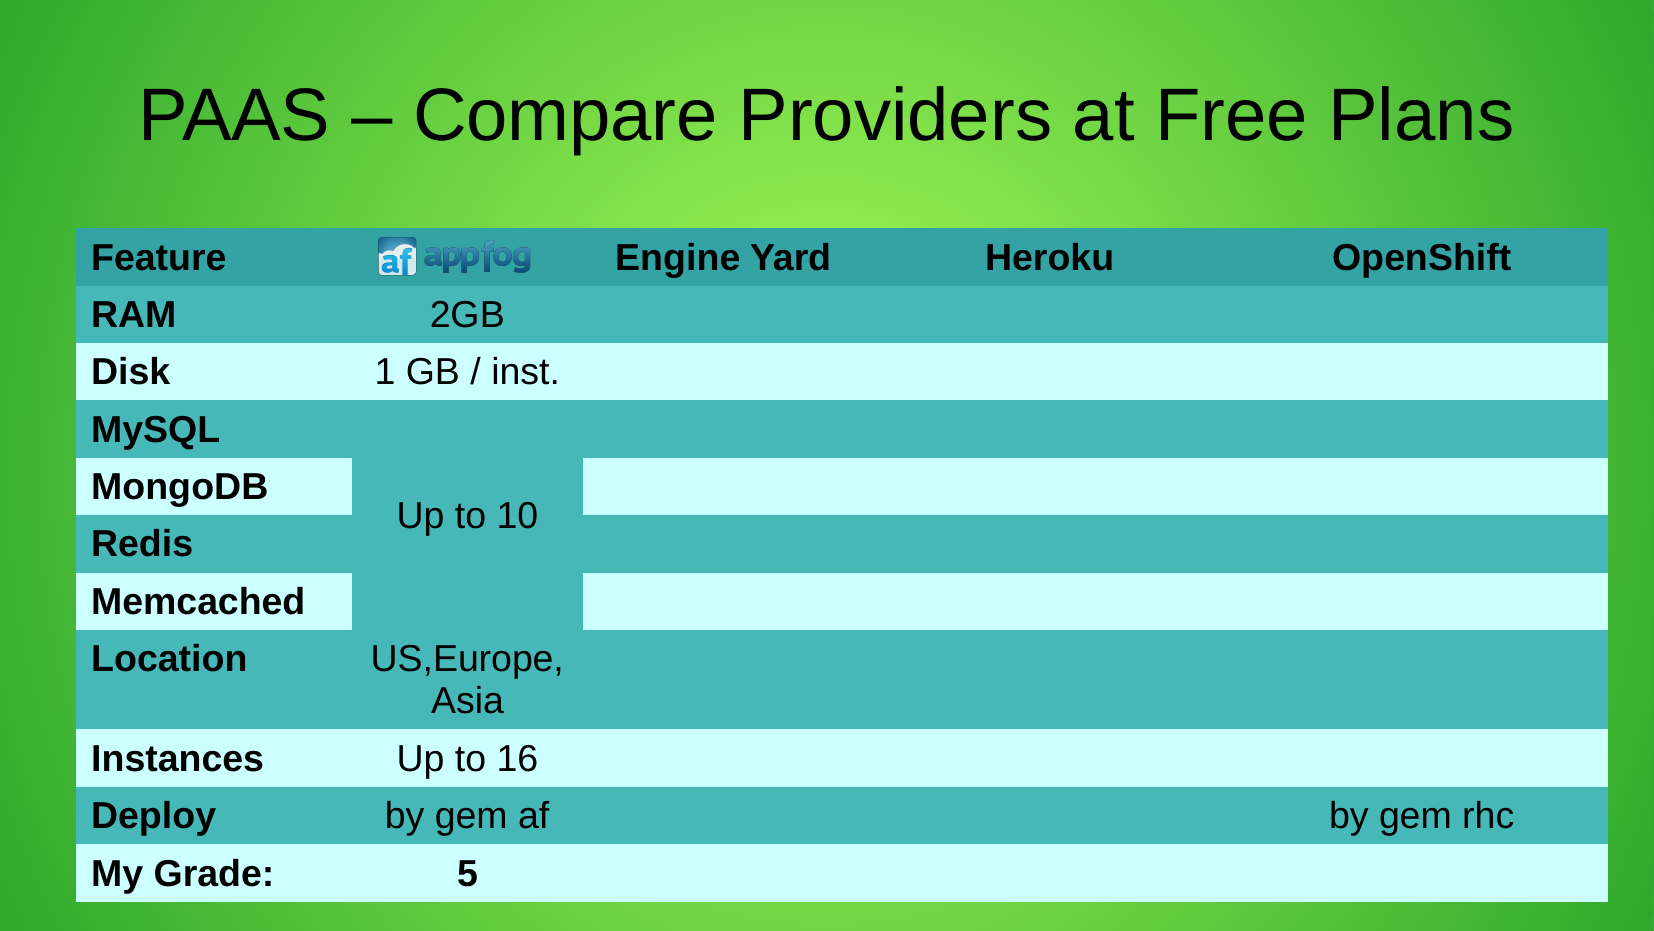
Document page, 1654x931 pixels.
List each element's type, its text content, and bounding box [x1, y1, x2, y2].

table_cell 1 GB / inst. [352, 343, 583, 400]
table_header OpenShift [1236, 228, 1608, 286]
table_cell Up to 10 [352, 400, 583, 630]
table_cell [1236, 400, 1608, 458]
table_cell [864, 729, 1236, 787]
table_cell [583, 630, 864, 729]
table_cell [864, 630, 1236, 729]
table_cell [583, 515, 864, 573]
table_cell [864, 343, 1236, 400]
table_cell [583, 458, 864, 515]
table_cell [1236, 458, 1608, 515]
table_cell [583, 286, 864, 343]
table_header [352, 228, 583, 286]
table_cell [864, 573, 1236, 630]
table_cell MySQL [76, 400, 352, 458]
table_cell [1236, 573, 1608, 630]
table_header Heroku [864, 228, 1236, 286]
table_cell [1236, 286, 1608, 343]
table_cell by gem rhc [1236, 787, 1608, 844]
table_cell US,Europe,Asia [352, 630, 583, 729]
table_cell Memcached [76, 573, 352, 630]
table_cell [864, 458, 1236, 515]
table_cell Up to 16 [352, 729, 583, 787]
table_cell [583, 343, 864, 400]
title PAAS – Compare Providers at Free Plans [82, 37, 1571, 193]
table_header Feature [76, 228, 352, 286]
table_cell [1236, 343, 1608, 400]
table_cell [583, 844, 864, 902]
table_cell [864, 400, 1236, 458]
table_cell [583, 729, 864, 787]
table_cell Instances [76, 729, 352, 787]
table_cell [864, 286, 1236, 343]
table_cell Location [76, 630, 352, 729]
table_header Engine Yard [583, 228, 864, 286]
table_cell [864, 515, 1236, 573]
table_cell [1236, 630, 1608, 729]
table_cell RAM [76, 286, 352, 343]
picture [367, 229, 541, 286]
table_cell Disk [76, 343, 352, 400]
table_cell 5 [352, 844, 583, 902]
table_cell [1236, 729, 1608, 787]
table_cell by gem af [352, 787, 583, 844]
table_cell My Grade: [76, 844, 352, 902]
table_cell [864, 844, 1236, 902]
table_cell 2GB [352, 286, 583, 343]
table_cell [583, 400, 864, 458]
table_cell Deploy [76, 787, 352, 844]
table_cell [1236, 844, 1608, 902]
table_cell [864, 787, 1236, 844]
table_cell [1236, 515, 1608, 573]
table_cell [583, 787, 864, 844]
table_cell [583, 573, 864, 630]
table_cell MongoDB [76, 458, 352, 515]
table_cell Redis [76, 515, 352, 573]
